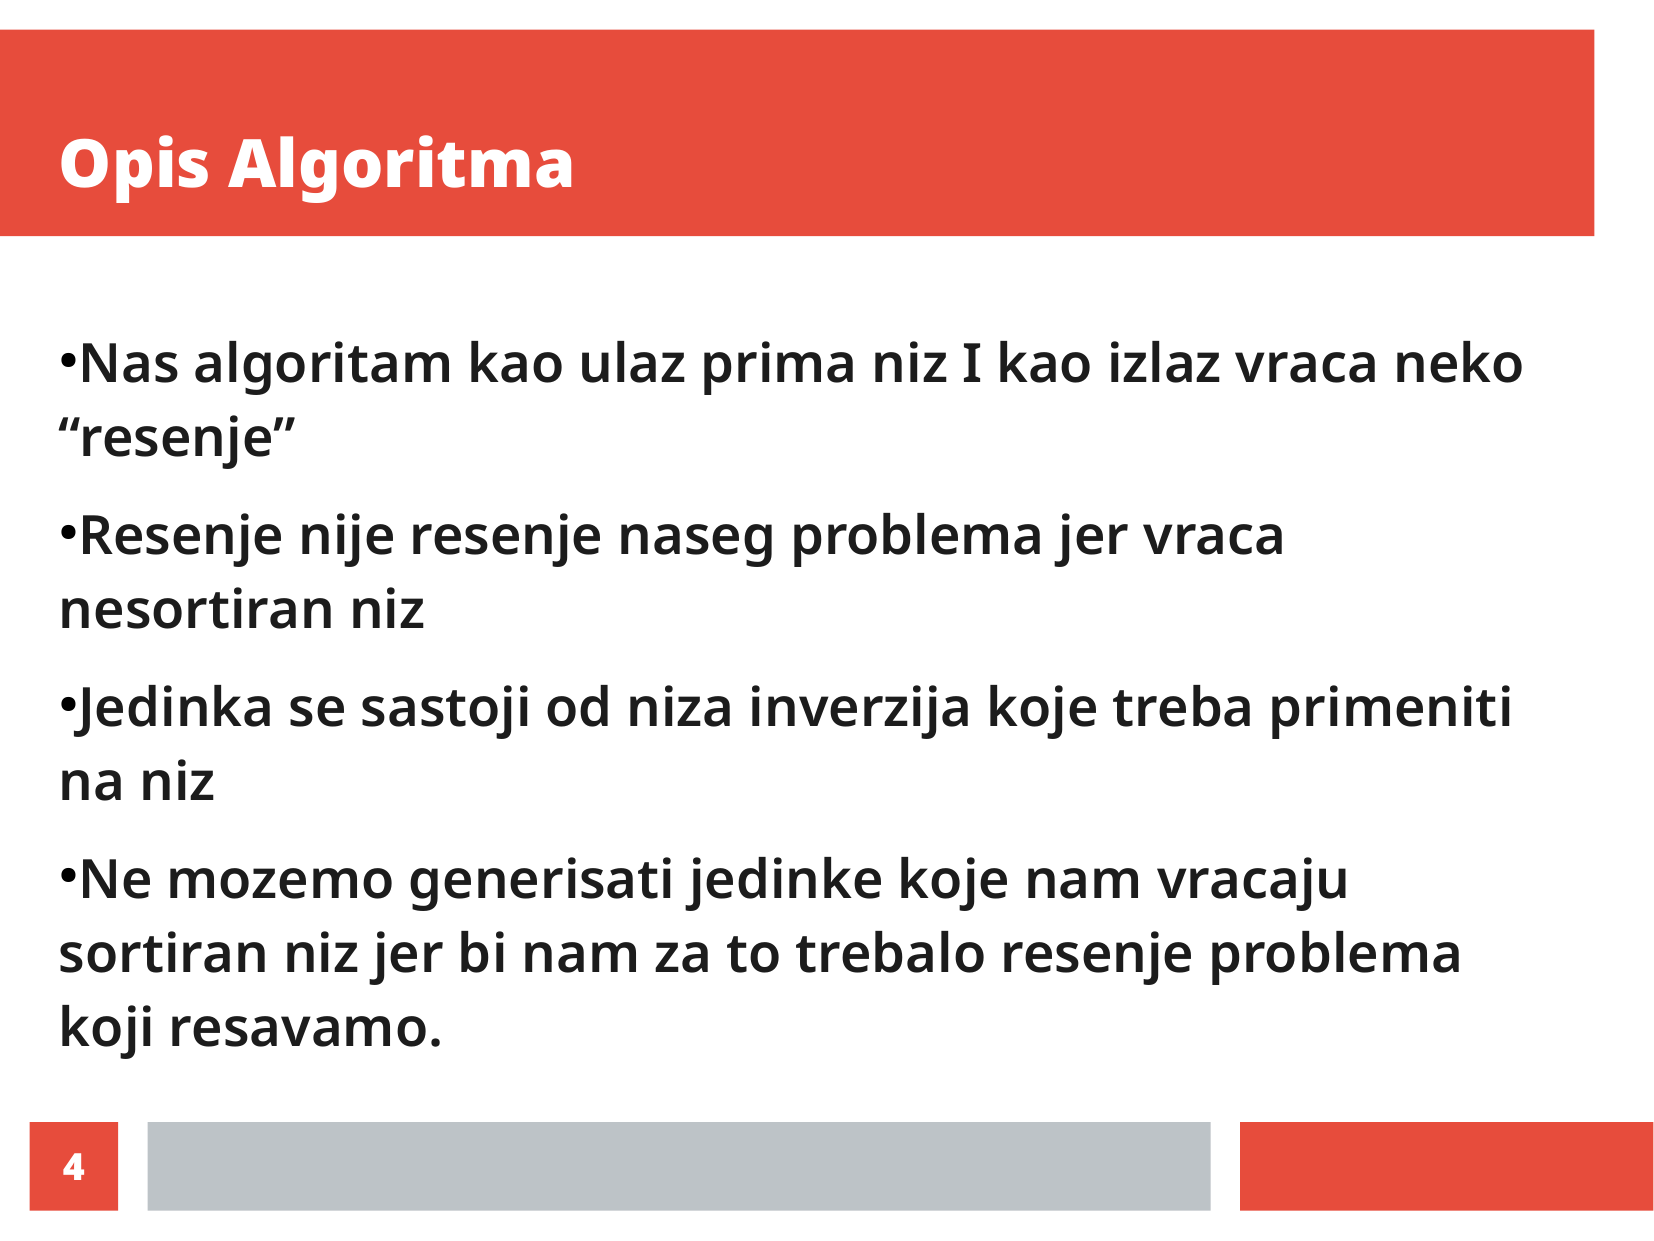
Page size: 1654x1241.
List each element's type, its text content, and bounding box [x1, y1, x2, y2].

title Opis Algoritma [59, 59, 1595, 207]
list Nas algoritam kao ulaz prima niz I kao izlaz vraca neko “resenje” Resenje nije resenje naseg problema jer vraca nesortiran niz Jedinka se sastoji od niza inverzija koje treba primeniti na niz Ne mozemo generisati jedinke koje nam vracaju sortiran niz jer bi nam za to trebalo resenje problema koji resavamo. [59, 324, 1565, 1093]
